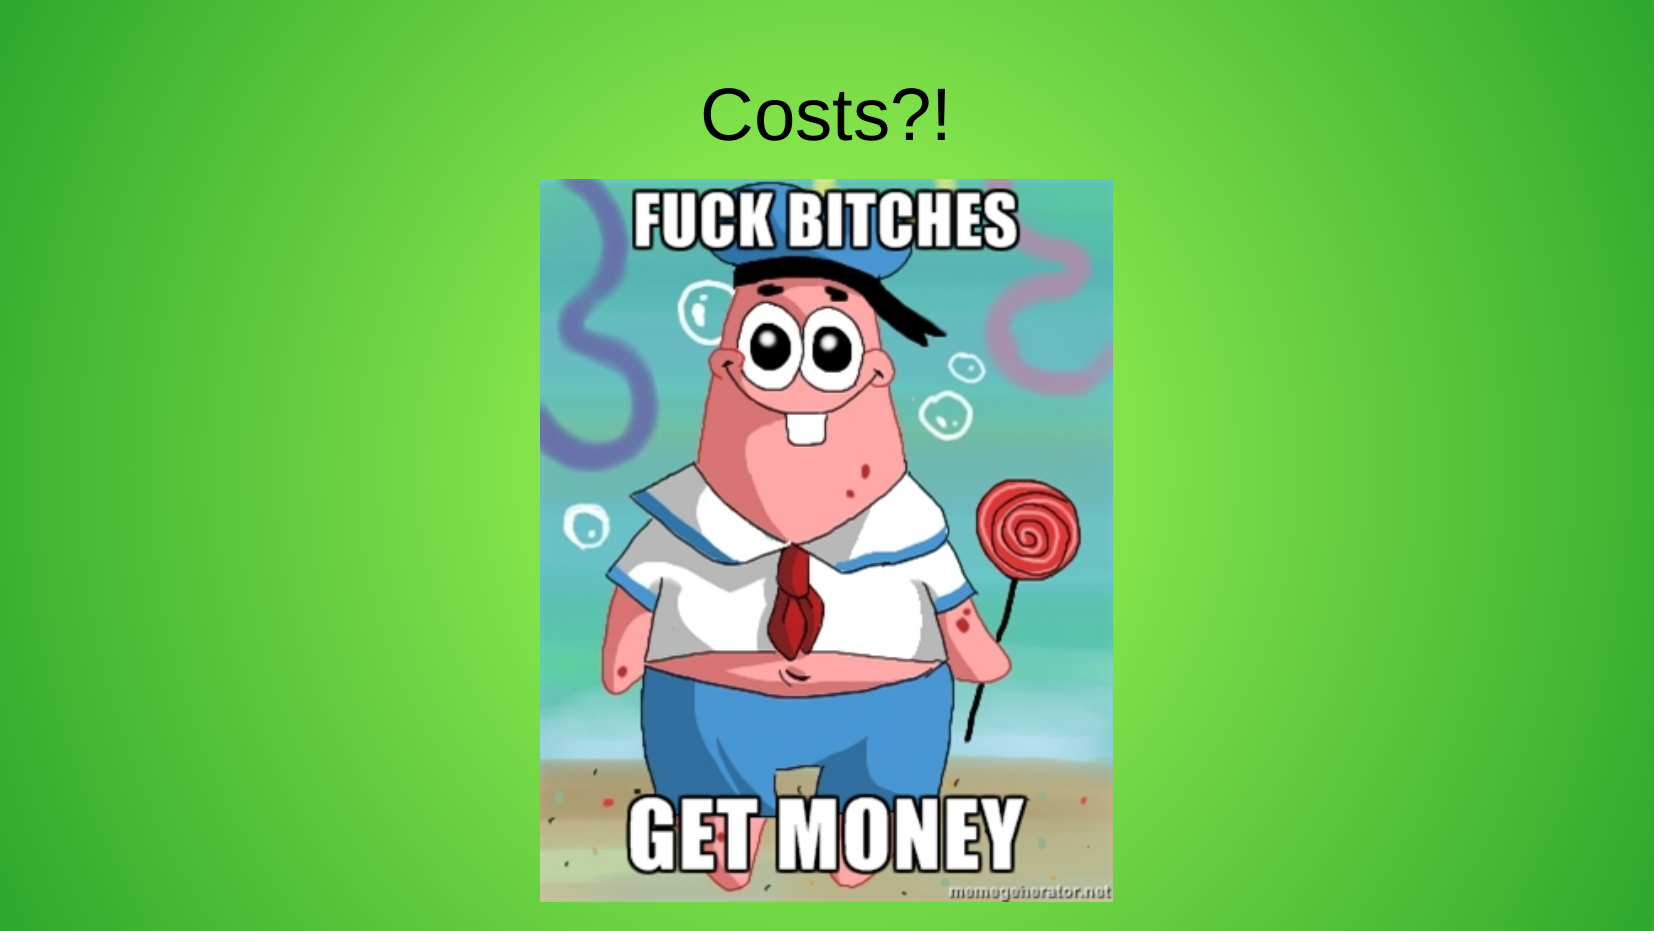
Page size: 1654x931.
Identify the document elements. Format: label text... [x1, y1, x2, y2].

title Costs?! [82, 37, 1571, 193]
picture [540, 179, 1113, 902]
